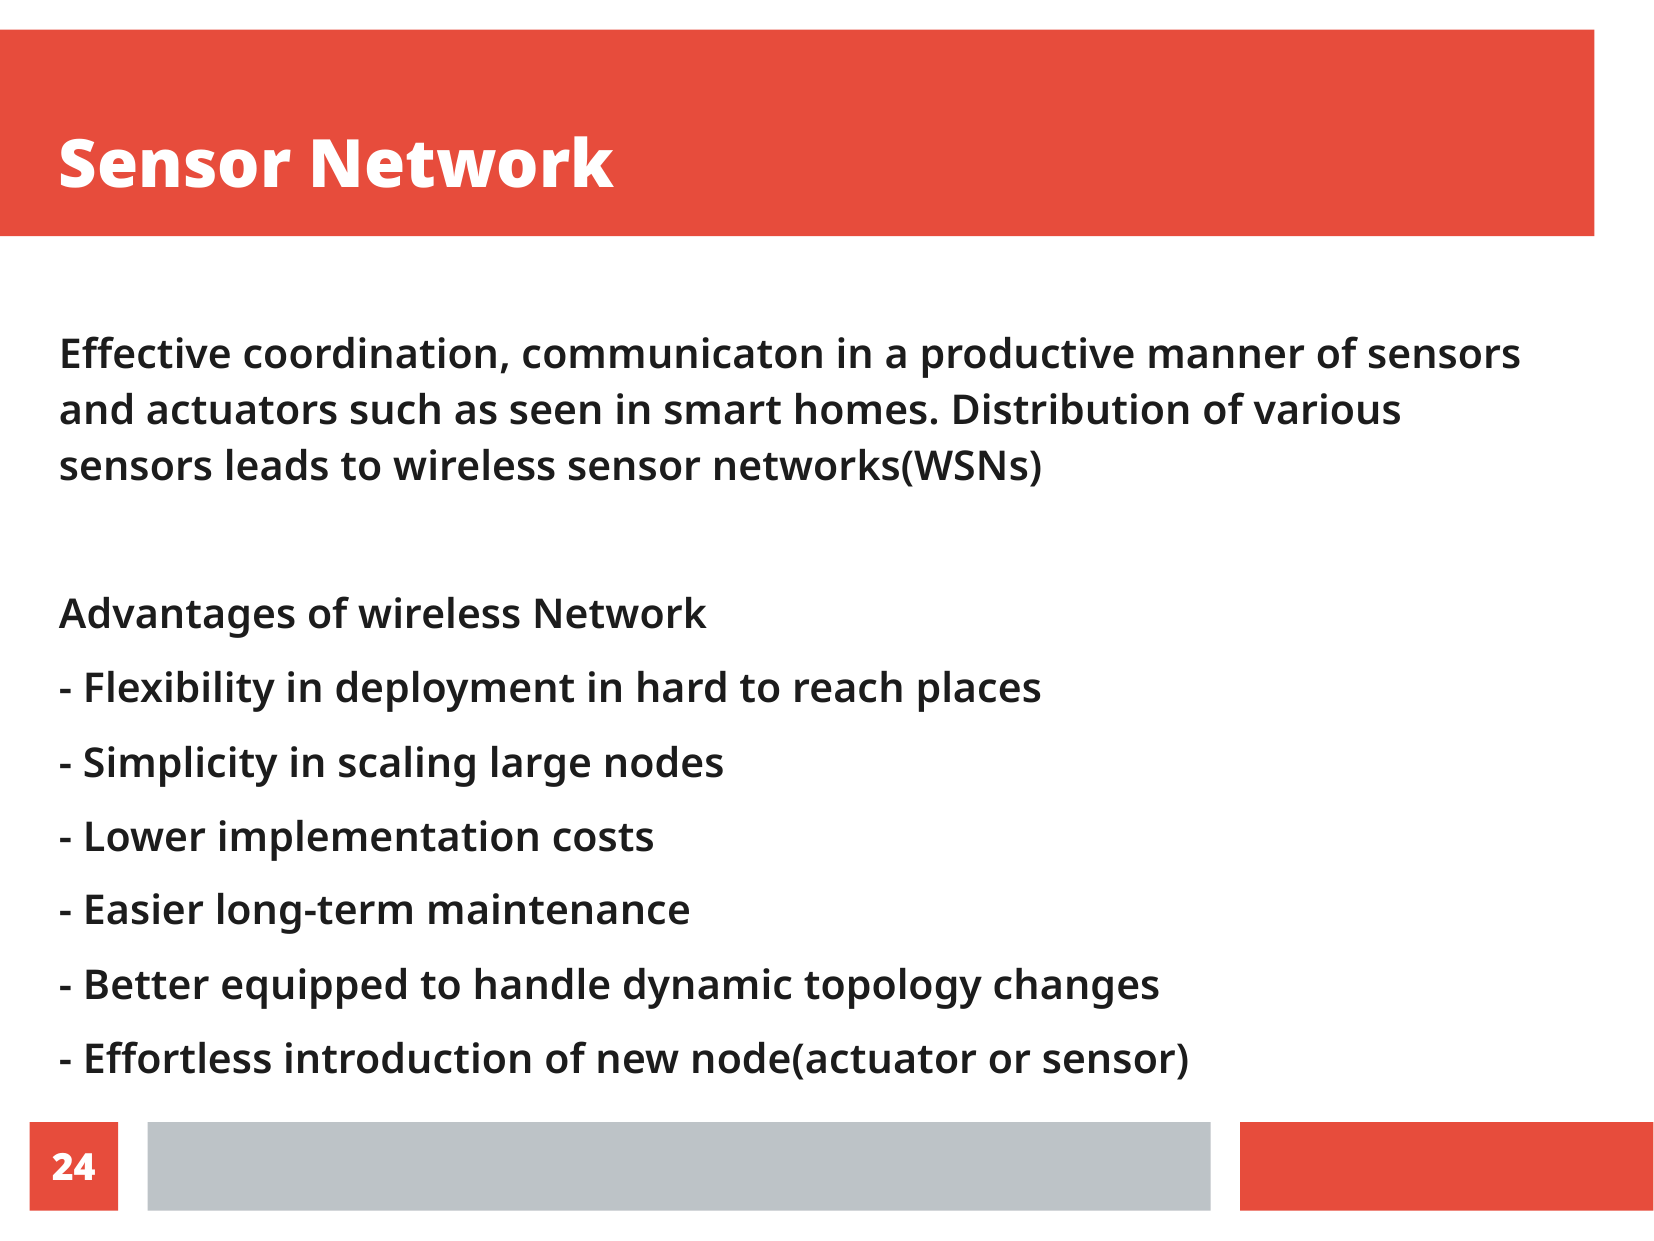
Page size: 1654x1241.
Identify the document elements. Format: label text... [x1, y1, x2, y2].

list Effective coordination, communicaton in a productive manner of sensors and actuators such as seen in smart homes. Distribution of various sensors leads to wireless sensor networks(WSNs) Advantages of wireless Network - Flexibility in deployment in hard to reach places - Simplicity in scaling large nodes - Lower implementation costs - Easier long-term maintenance - Better equipped to handle dynamic topology changes - Effortless introduction of new node(actuator or sensor) [59, 324, 1565, 1093]
title Sensor Network [59, 59, 1595, 207]
